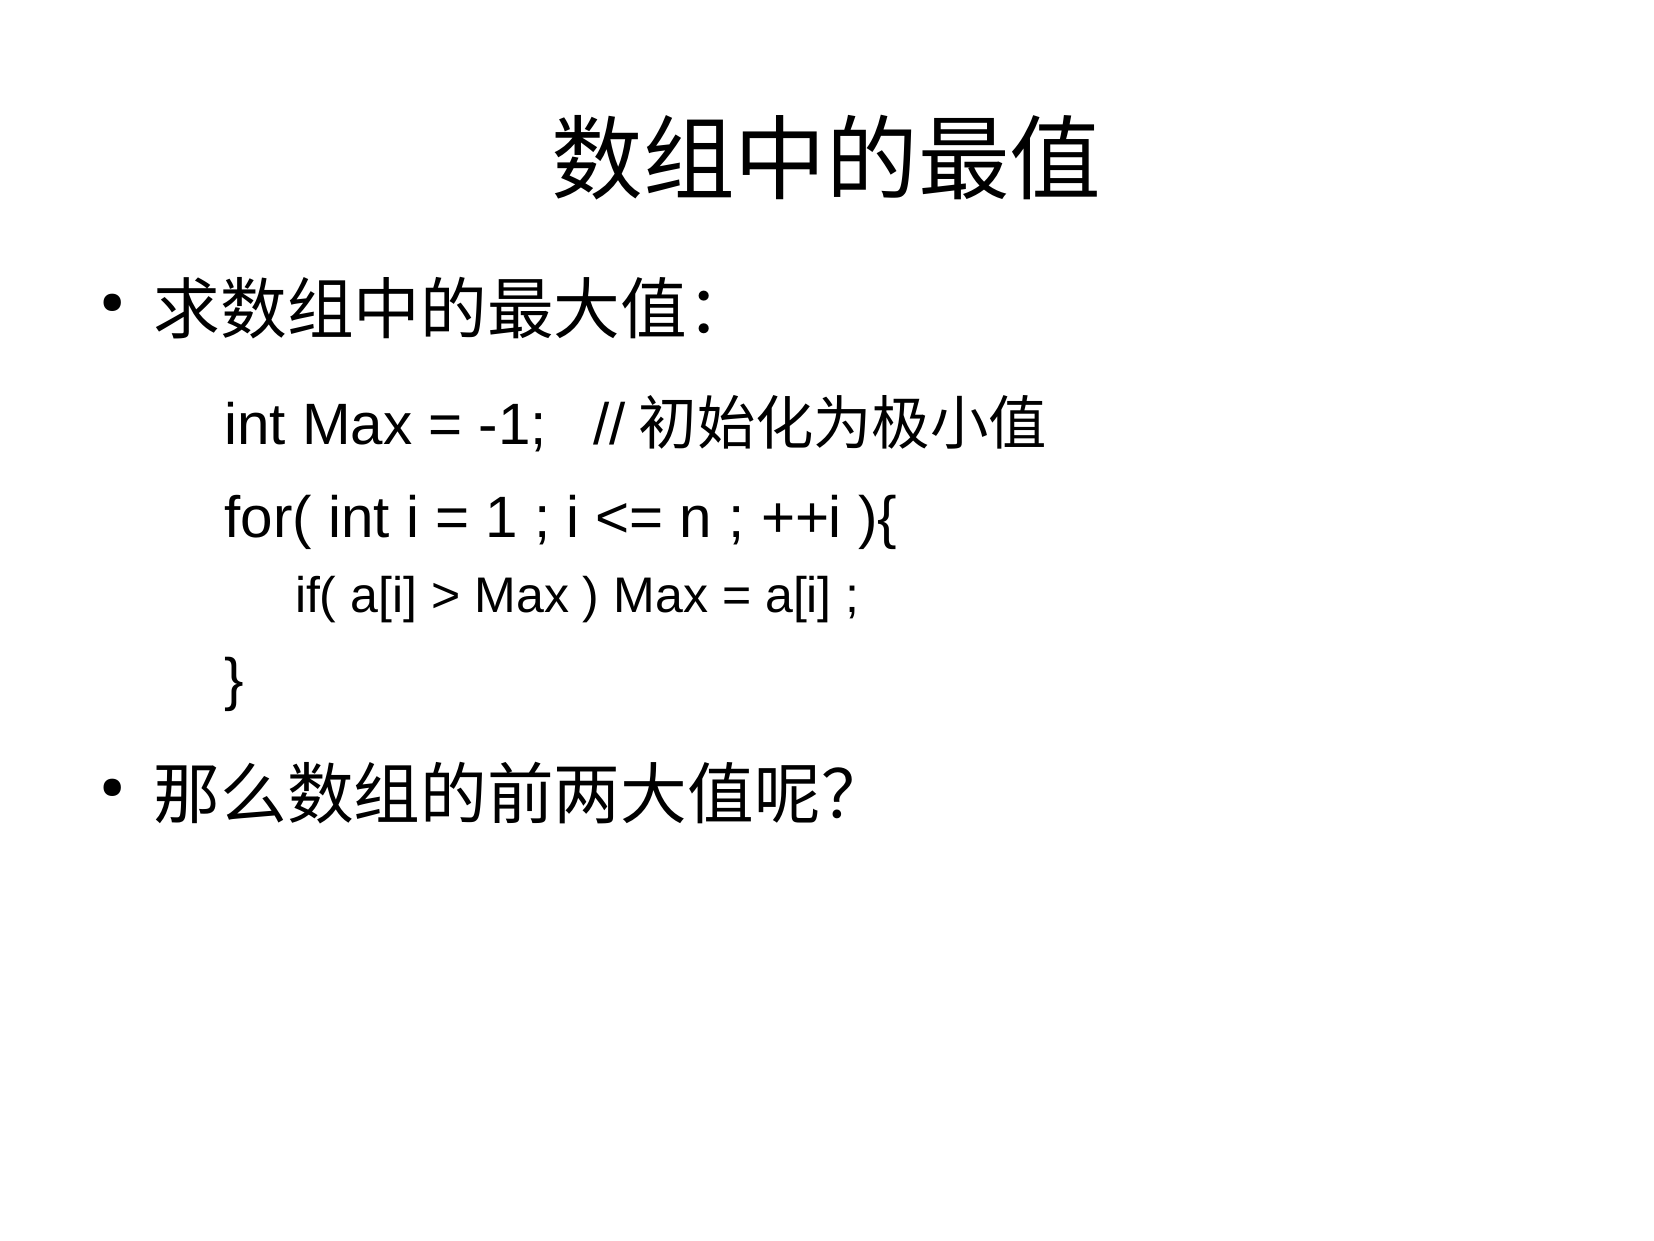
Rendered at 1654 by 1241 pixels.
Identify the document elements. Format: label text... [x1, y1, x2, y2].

list 求数组中的最大值： int Max = -1; //初始化为极小值 for( int i = 1 ; i <= n ; ++i ){ if( a[i] > Max ) Max = a[i] ; } 那么数组的前两大值呢？ [82, 256, 1571, 1182]
title 数组中的最值 [82, 49, 1571, 256]
